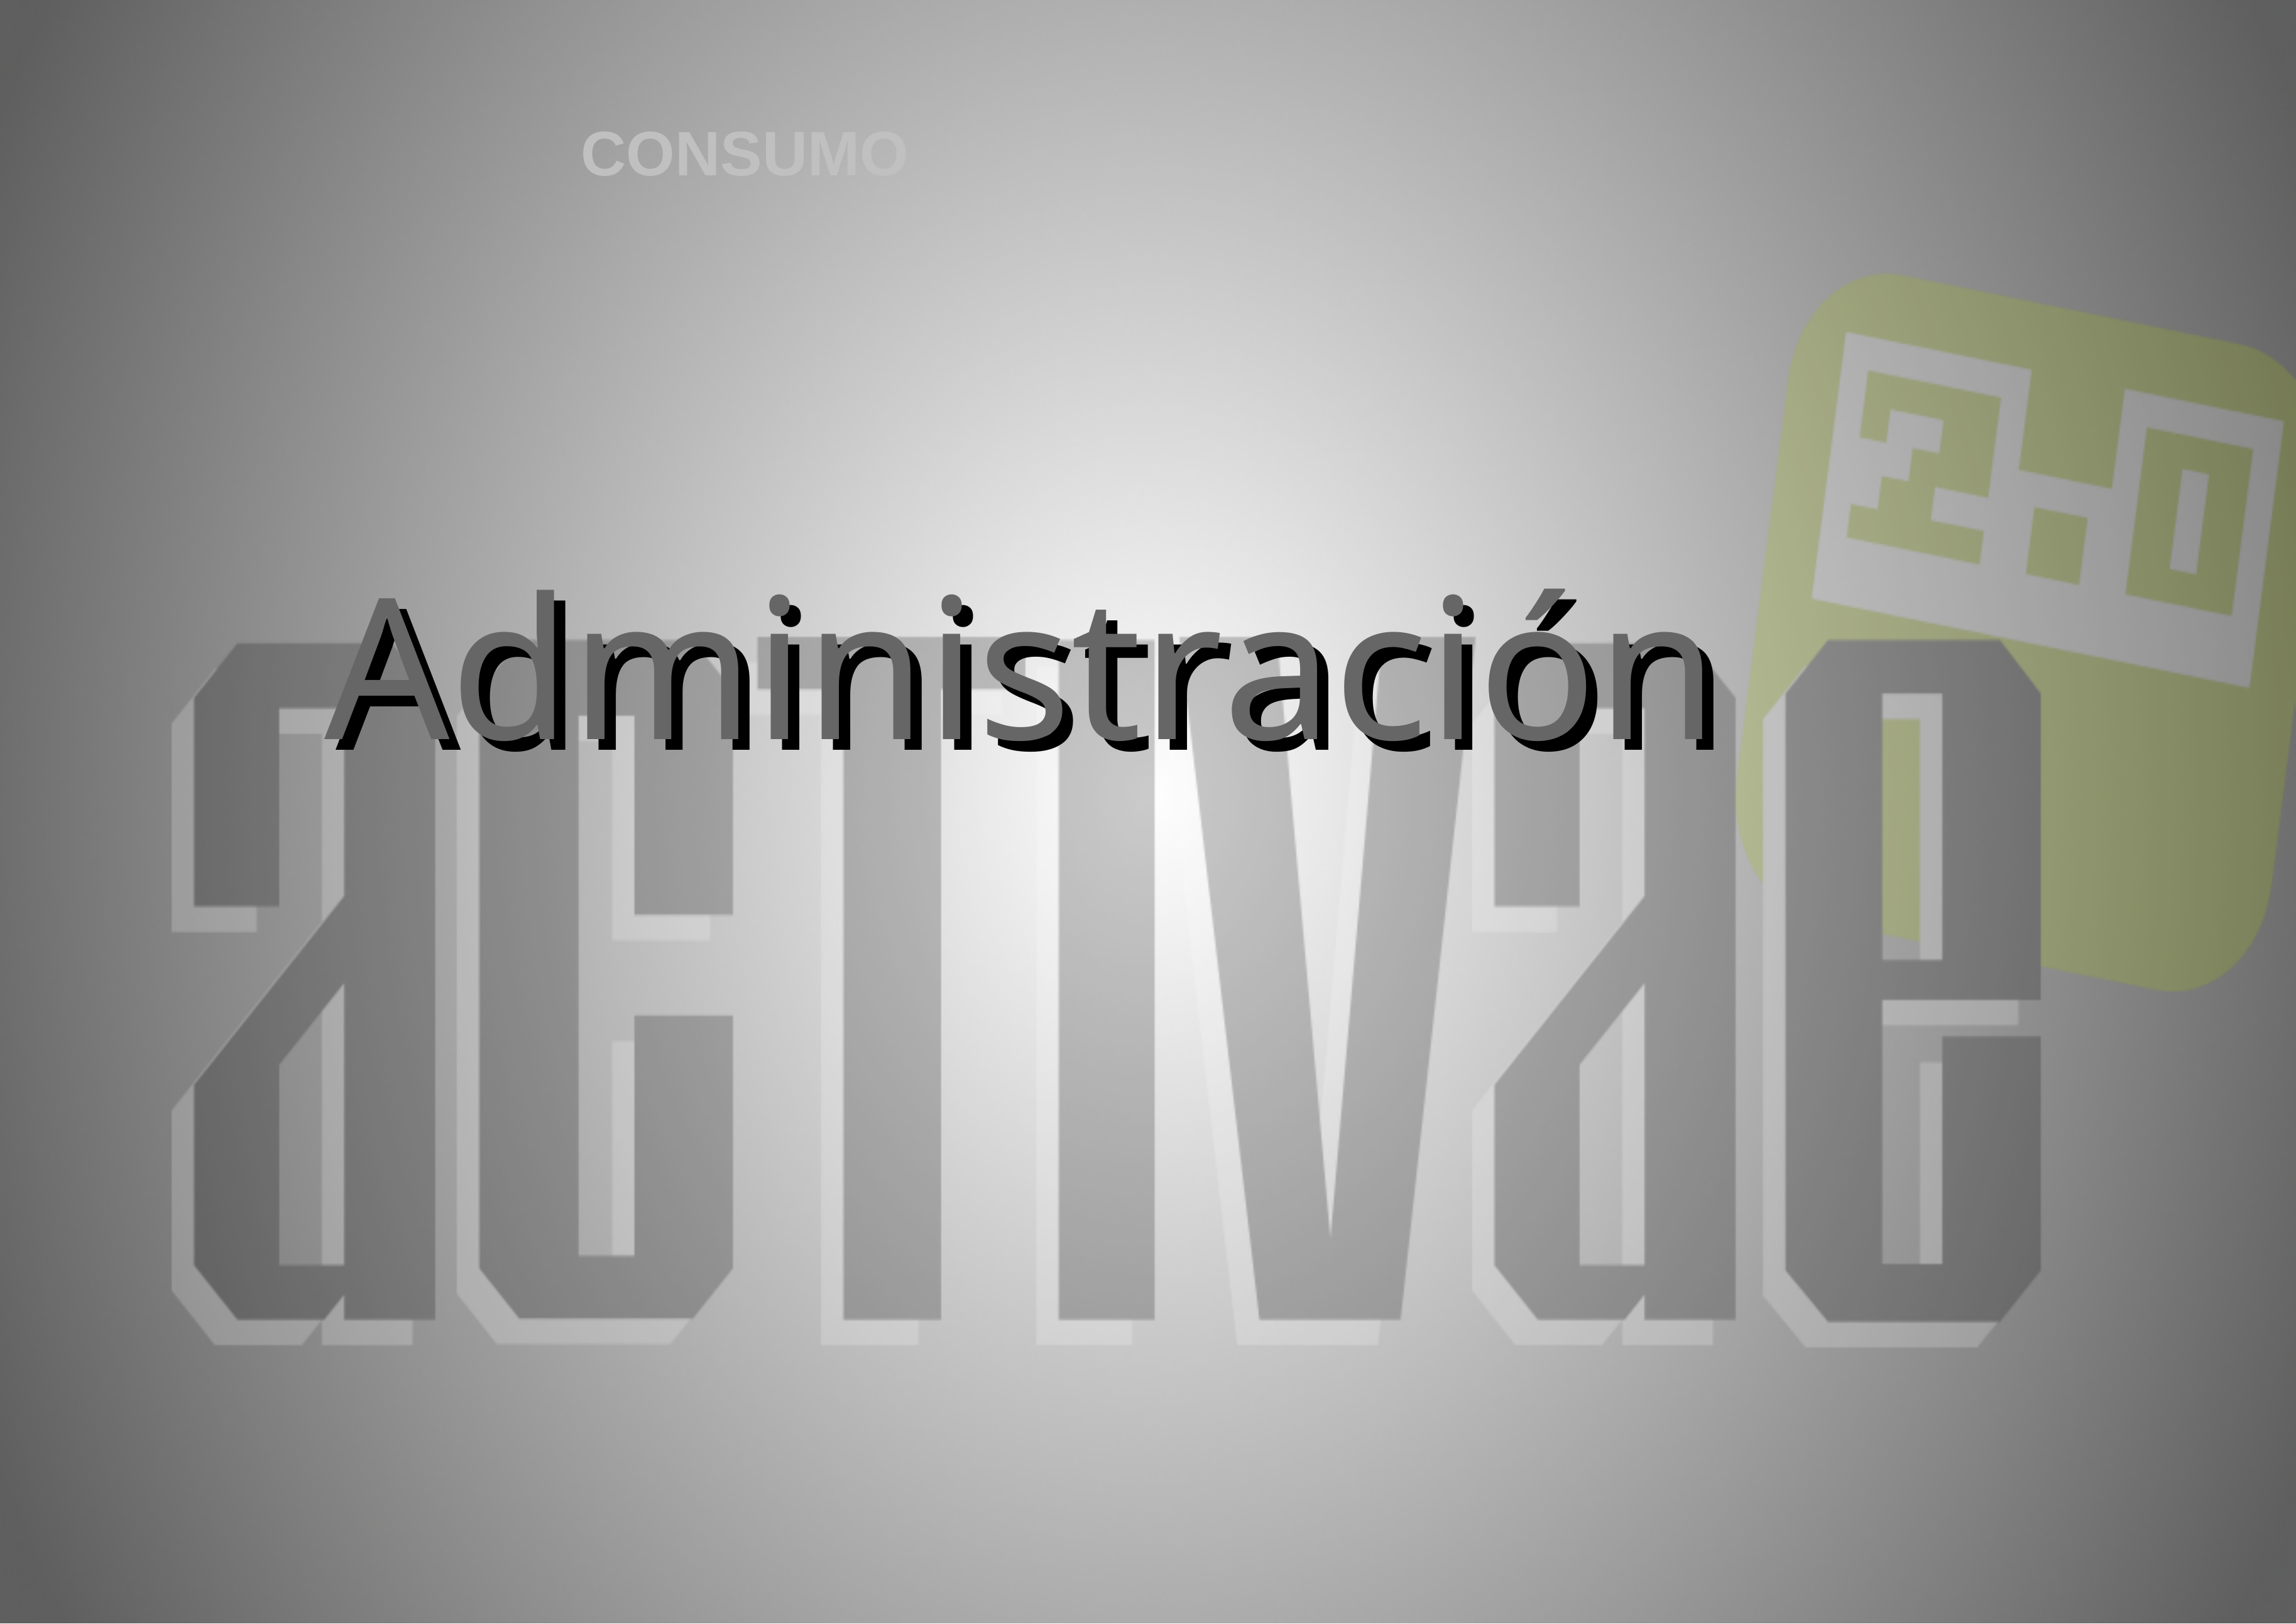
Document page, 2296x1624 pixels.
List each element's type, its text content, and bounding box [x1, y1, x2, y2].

text_box CONSUMO [215, 112, 910, 189]
text_box Administración [315, 538, 2078, 984]
picture [0, 0, 2296, 1623]
